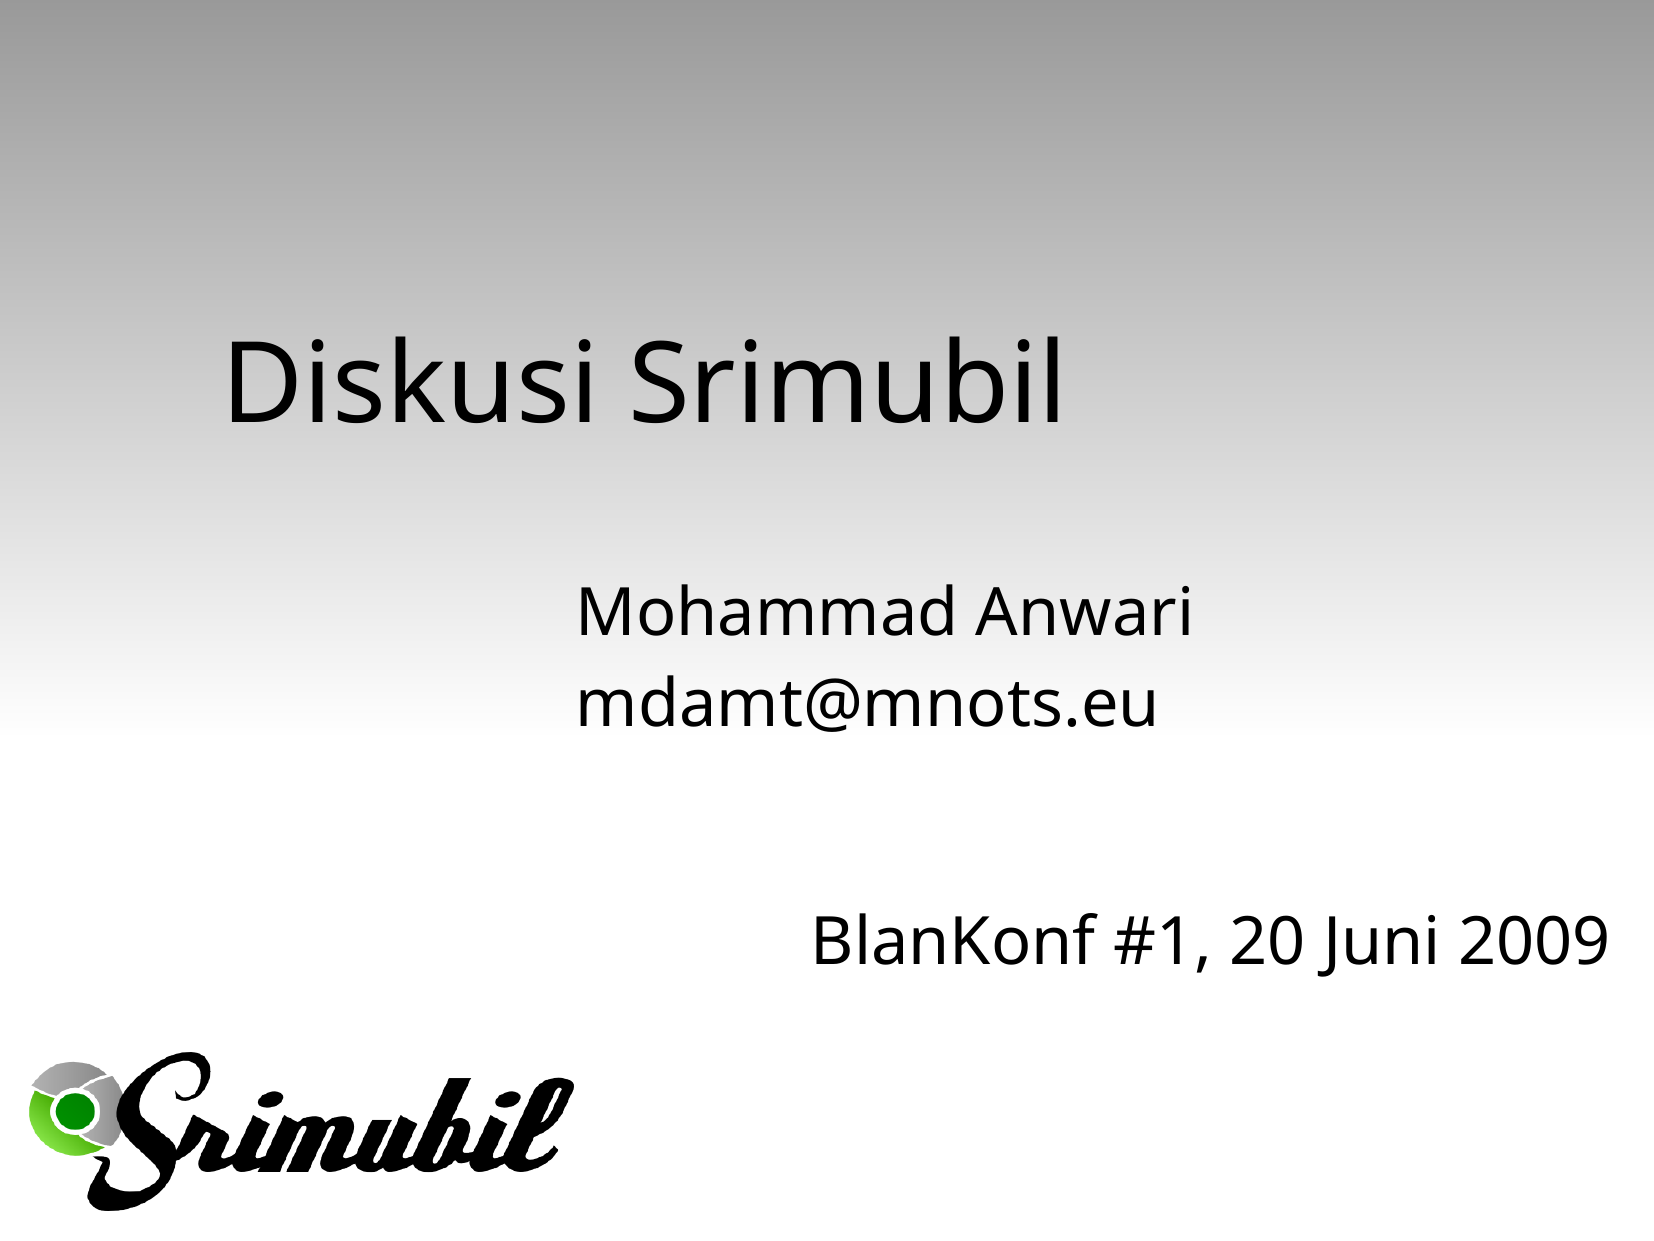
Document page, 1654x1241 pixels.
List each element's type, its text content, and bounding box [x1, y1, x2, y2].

picture [29, 1052, 574, 1211]
text_box Diskusi Srimubil [206, 295, 986, 451]
text_box BlanKonf #1, 20 Juni 2009 [795, 885, 1536, 984]
text_box Mohammad Anwari mdamt@mnots.eu [561, 556, 1127, 739]
